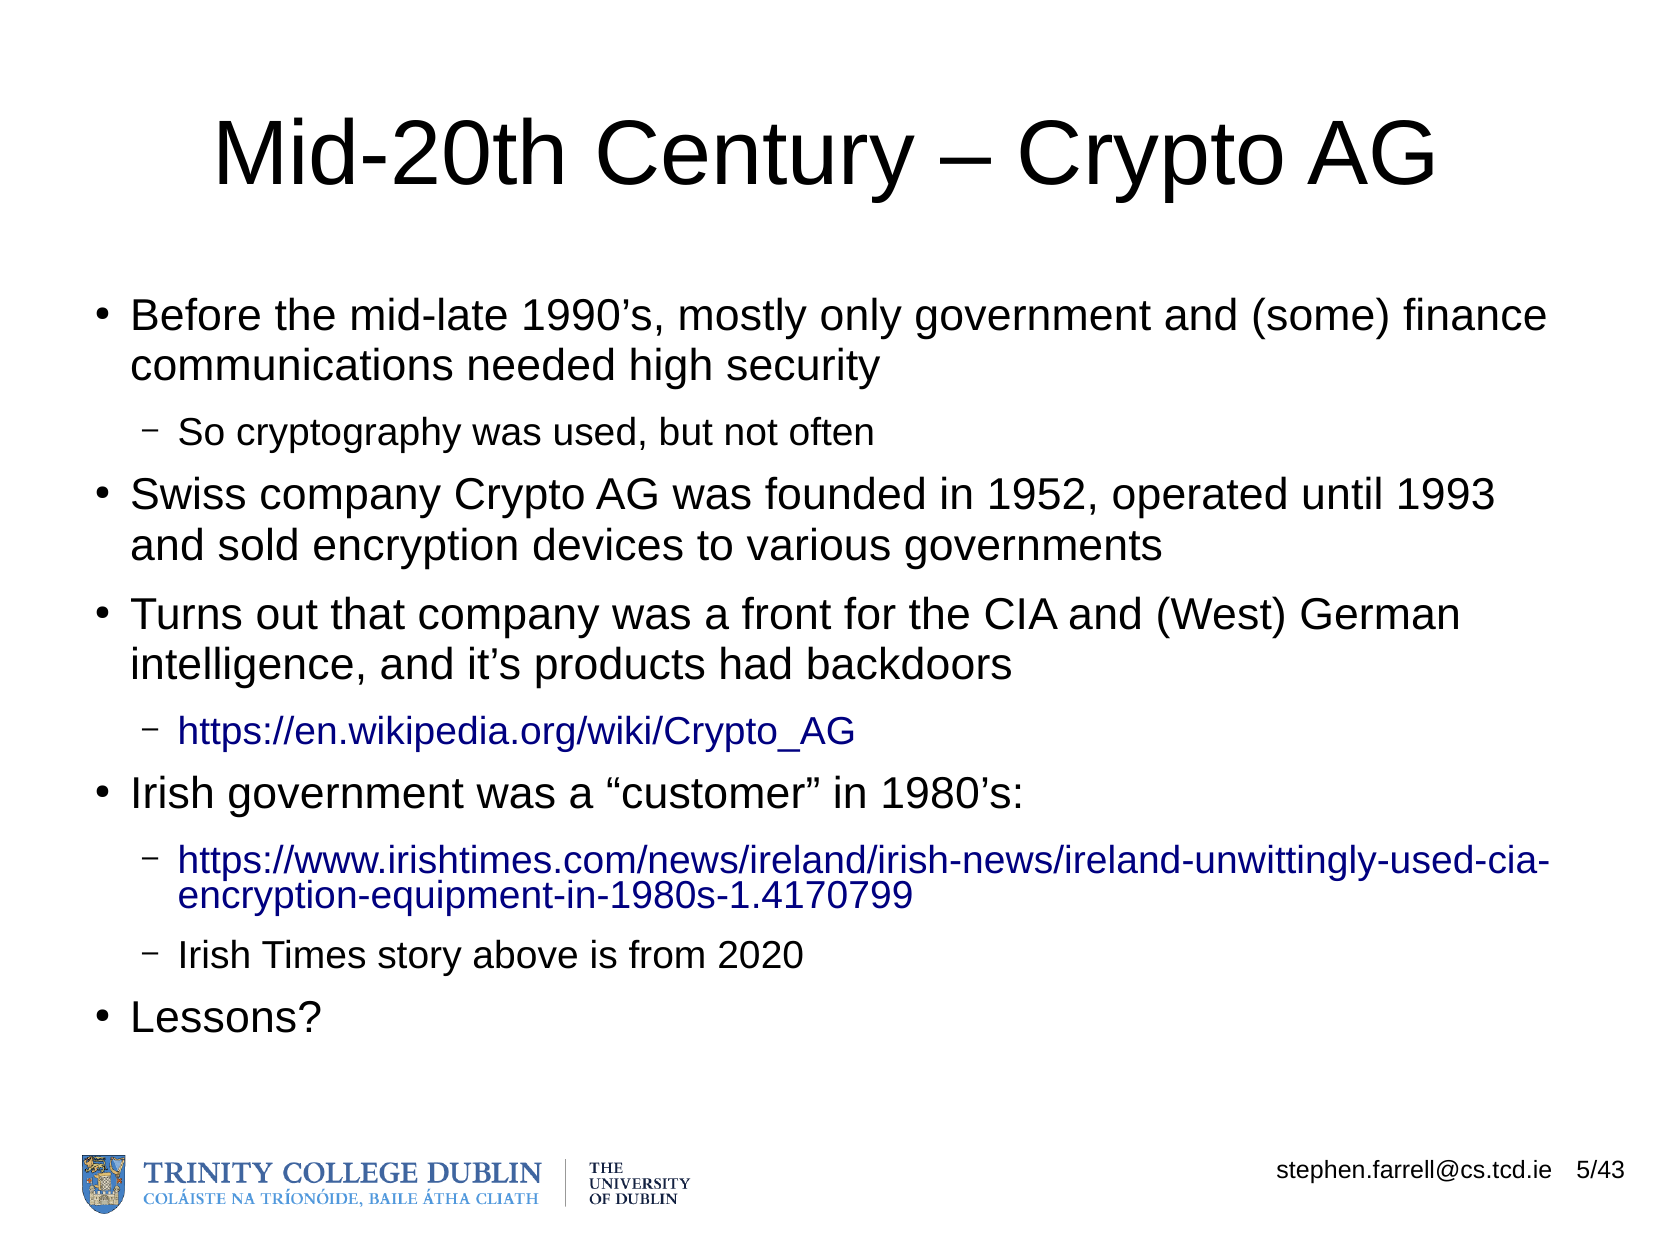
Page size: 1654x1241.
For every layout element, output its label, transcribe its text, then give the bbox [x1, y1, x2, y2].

list Before the mid-late 1990’s, mostly only government and (some) finance communications needed high security So cryptography was used, but not often Swiss company Crypto AG was founded in 1952, operated until 1993 and sold encryption devices to various governments Turns out that company was a front for the CIA and (West) German intelligence, and it’s products had backdoors https://en.wikipedia.org/wiki/Crypto_AG Irish government was a “customer” in 1980’s: https://www.irishtimes.com/news/ireland/irish-news/ireland-unwittingly-used-cia-encryption-equipment-in-1980s-1.4170799 Irish Times story above is from 2020 Lessons? [82, 290, 1571, 1010]
title Mid-20th Century – Crypto AG [82, 49, 1571, 257]
picture [82, 1155, 694, 1214]
